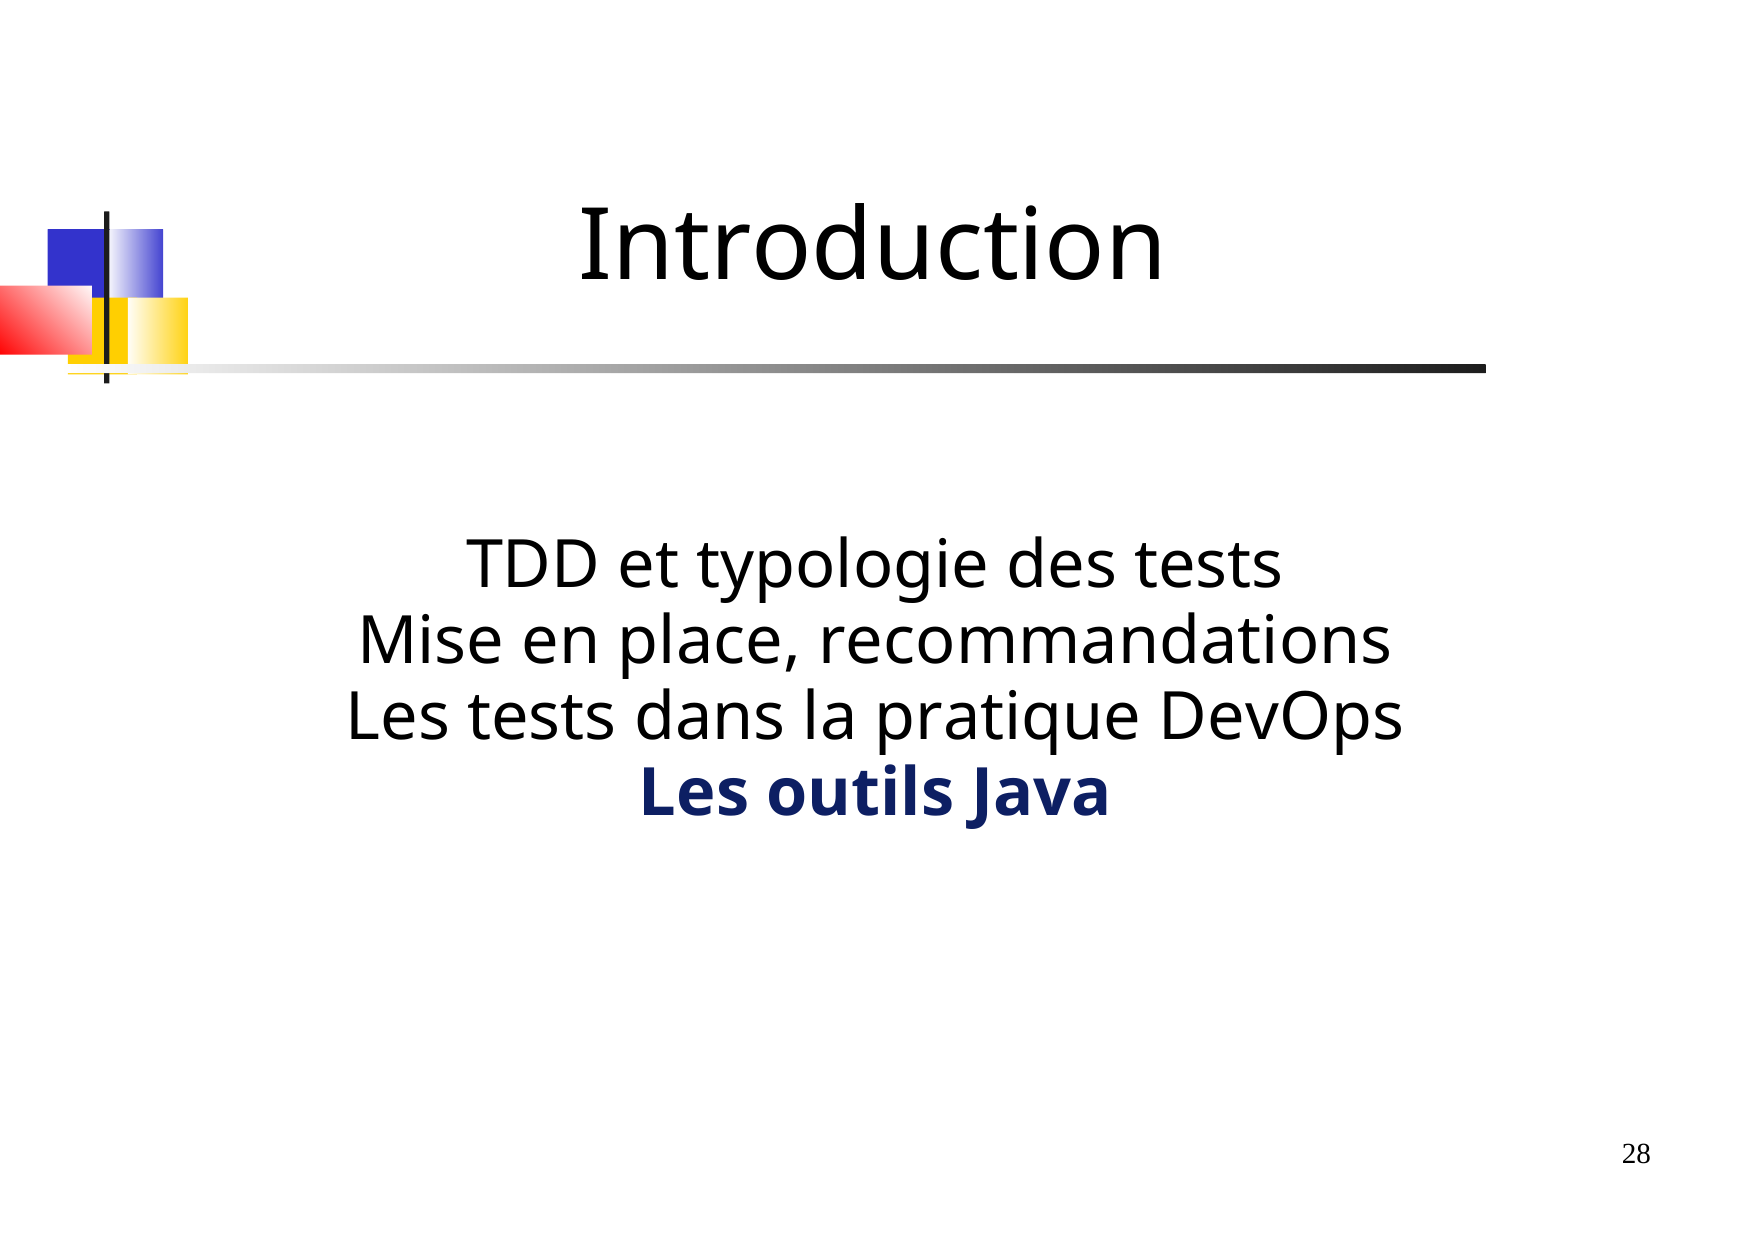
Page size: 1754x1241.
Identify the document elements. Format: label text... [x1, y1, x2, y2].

title Introduction [179, 139, 1567, 351]
subtitle TDD et typologie des tests Mise en place, recommandations Les tests dans la pratique DevOps Les outils Java [179, 371, 1567, 1091]
